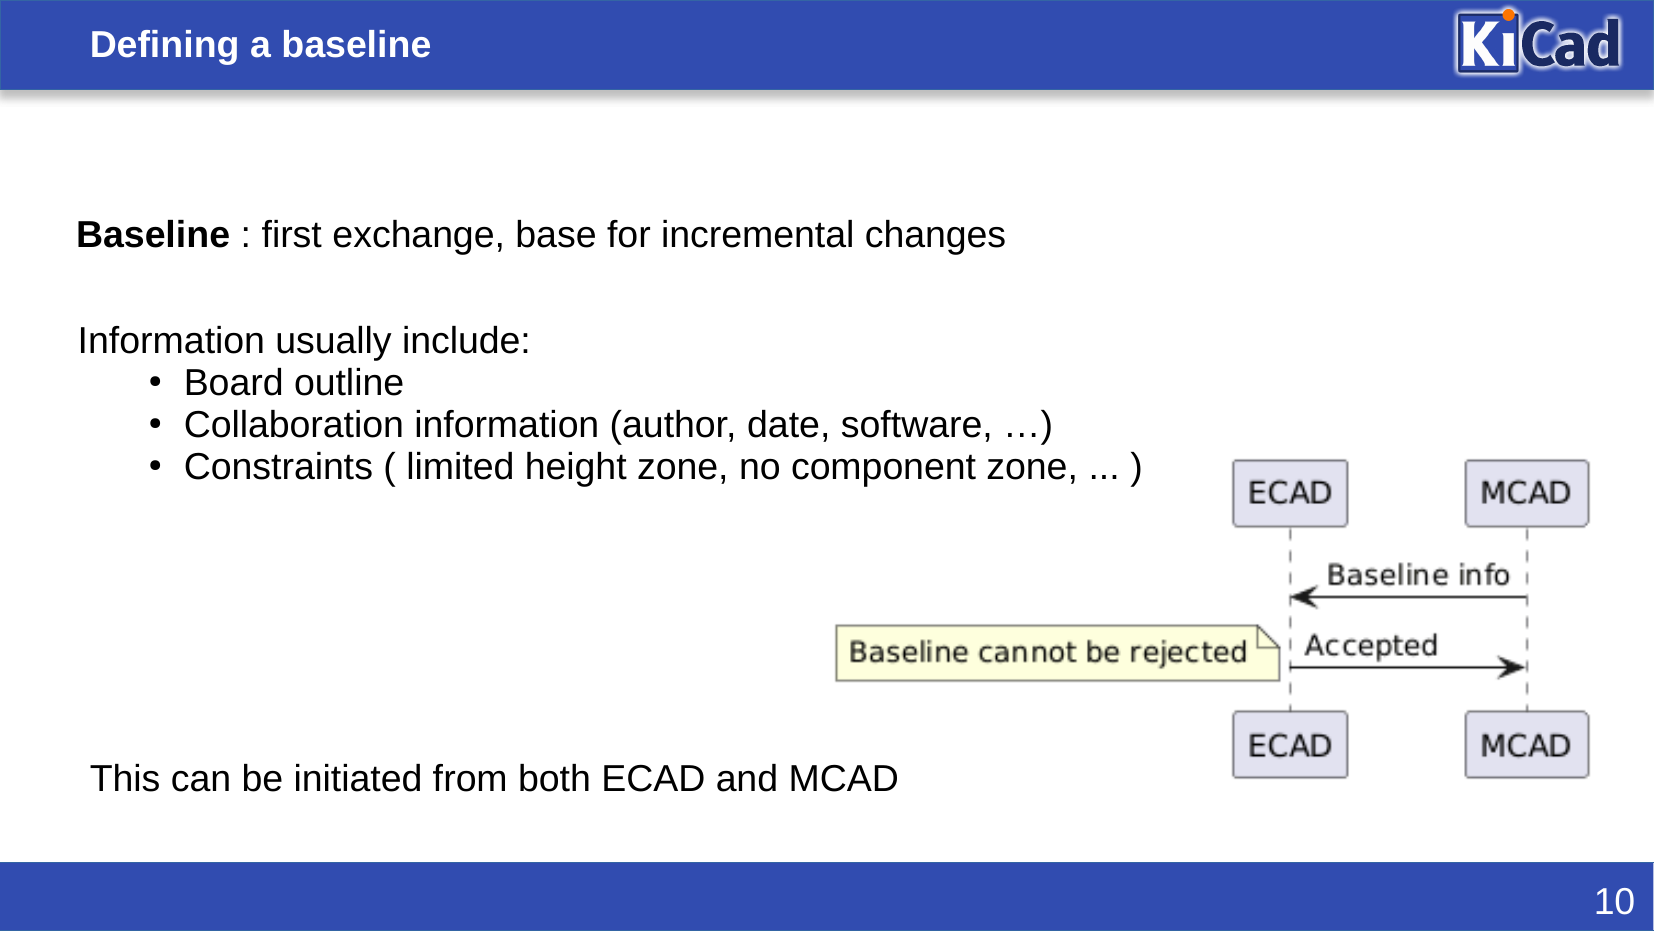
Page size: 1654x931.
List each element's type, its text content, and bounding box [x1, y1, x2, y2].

text_box [1162, 90, 1651, 226]
text_box Baseline : first exchange, base for incremental changes [61, 205, 1051, 305]
text_box This can be initiated from both ECAD and MCAD [75, 750, 916, 807]
text_box Information usually include: Board outline Collaboration information (author, date, software, …) Constraints ( limited height zone, no component zone, ... ) [27, 312, 1160, 495]
picture [1412, 0, 1654, 92]
picture [825, 449, 1599, 788]
text_box Defining a baseline [0, 0, 1412, 90]
text_box [0, 862, 1654, 931]
text_box <number> [1387, 873, 1651, 931]
